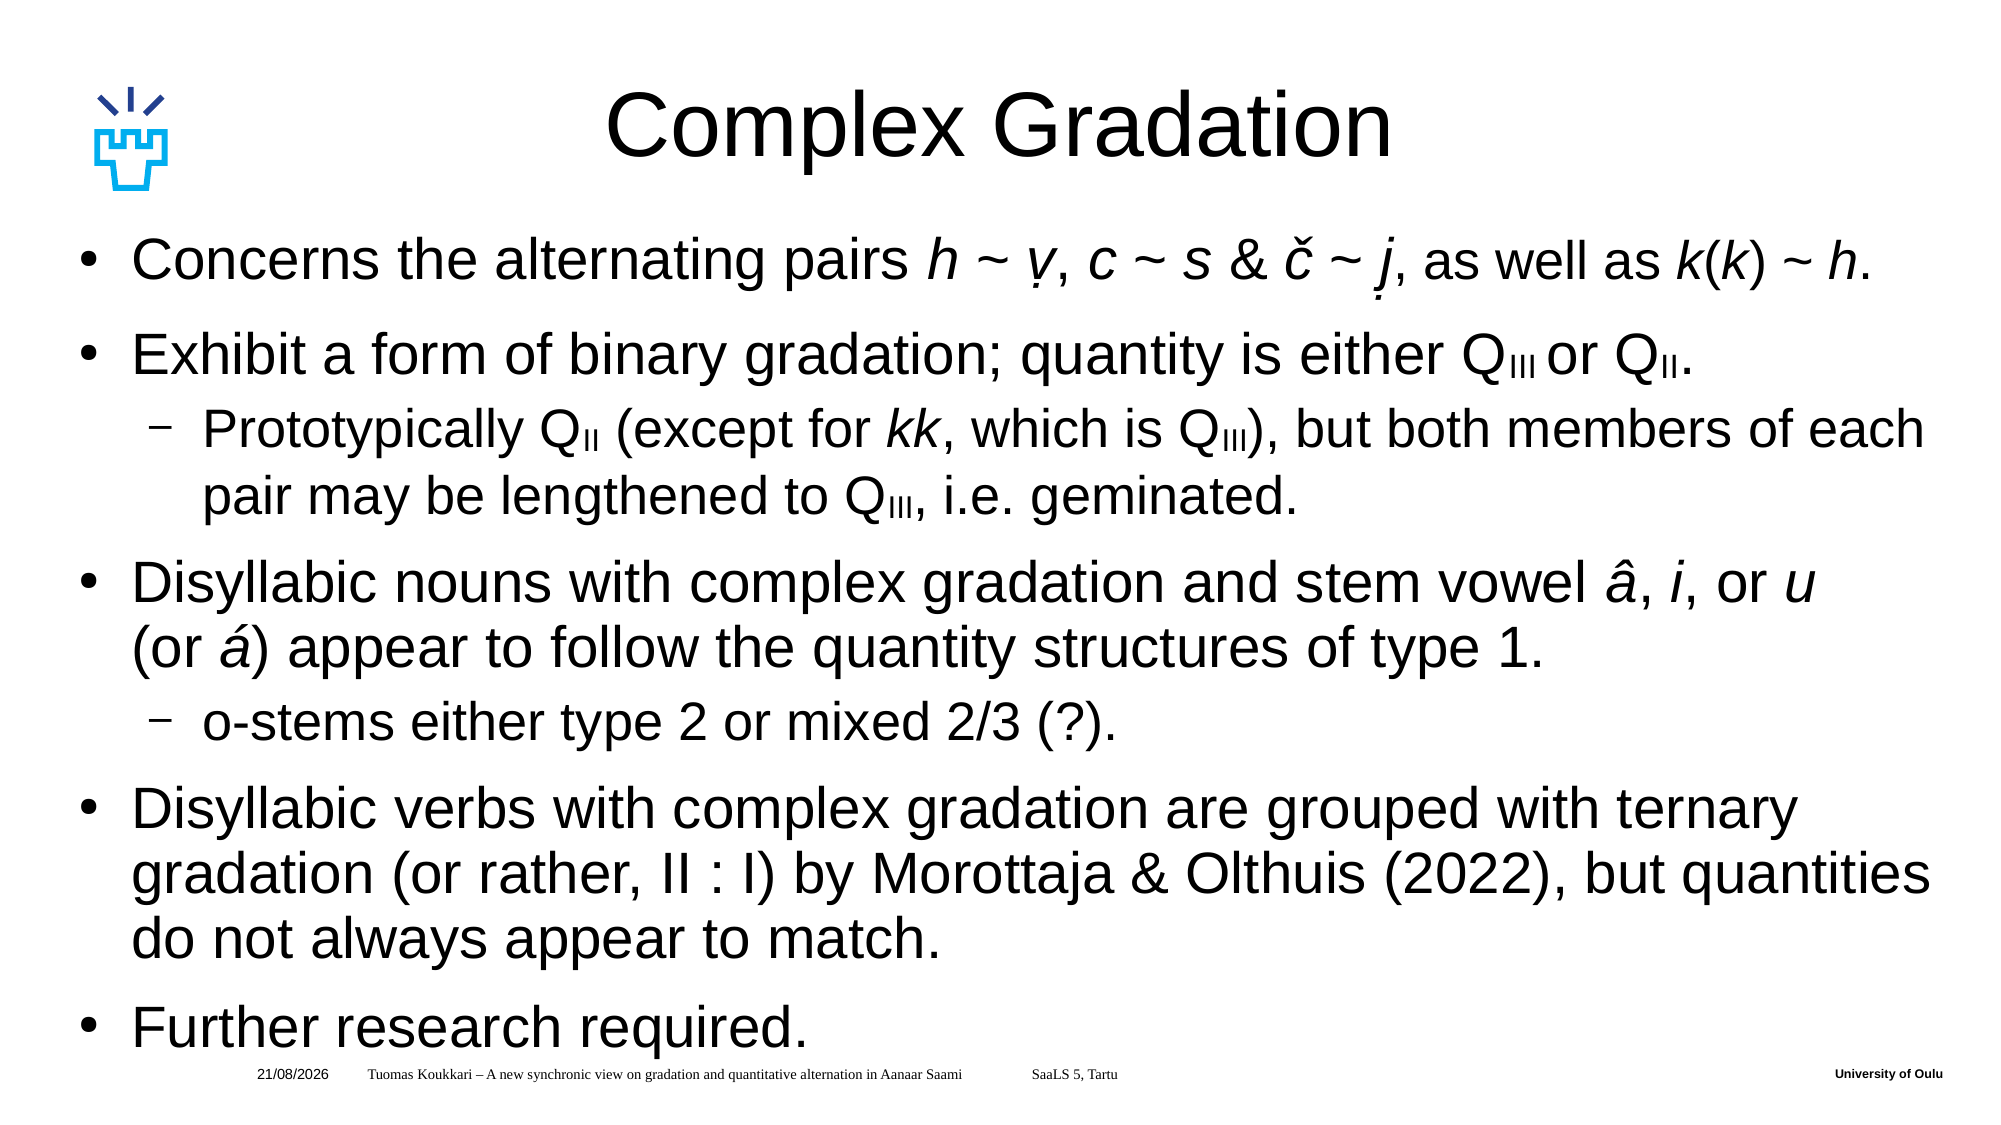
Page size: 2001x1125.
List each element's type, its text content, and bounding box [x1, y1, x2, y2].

title Complex Gradation [276, 23, 1724, 227]
list Concerns the alternating pairs h ~ ṿ, c ~ s & č ~ j̣, as well as k(k) ~ h. Exhibit a form of binary gradation; quantity is either QIII or QII. Prototypically QII (except for kk, which is QIII), but both members of each pair may be lengthened to QIII, i.e. geminated. Disyllabic nouns with complex gradation and stem vowel â, i, or u (or á) appear to follow the quantity structures of type 1. o-stems either type 2 or mixed 2/3 (?). Disyllabic verbs with complex gradation are grouped with ternary gradation (or rather, II : I) by Morottaja & Olthuis (2022), but quantities do not always appear to match. Further research required. [60, 227, 1940, 1071]
